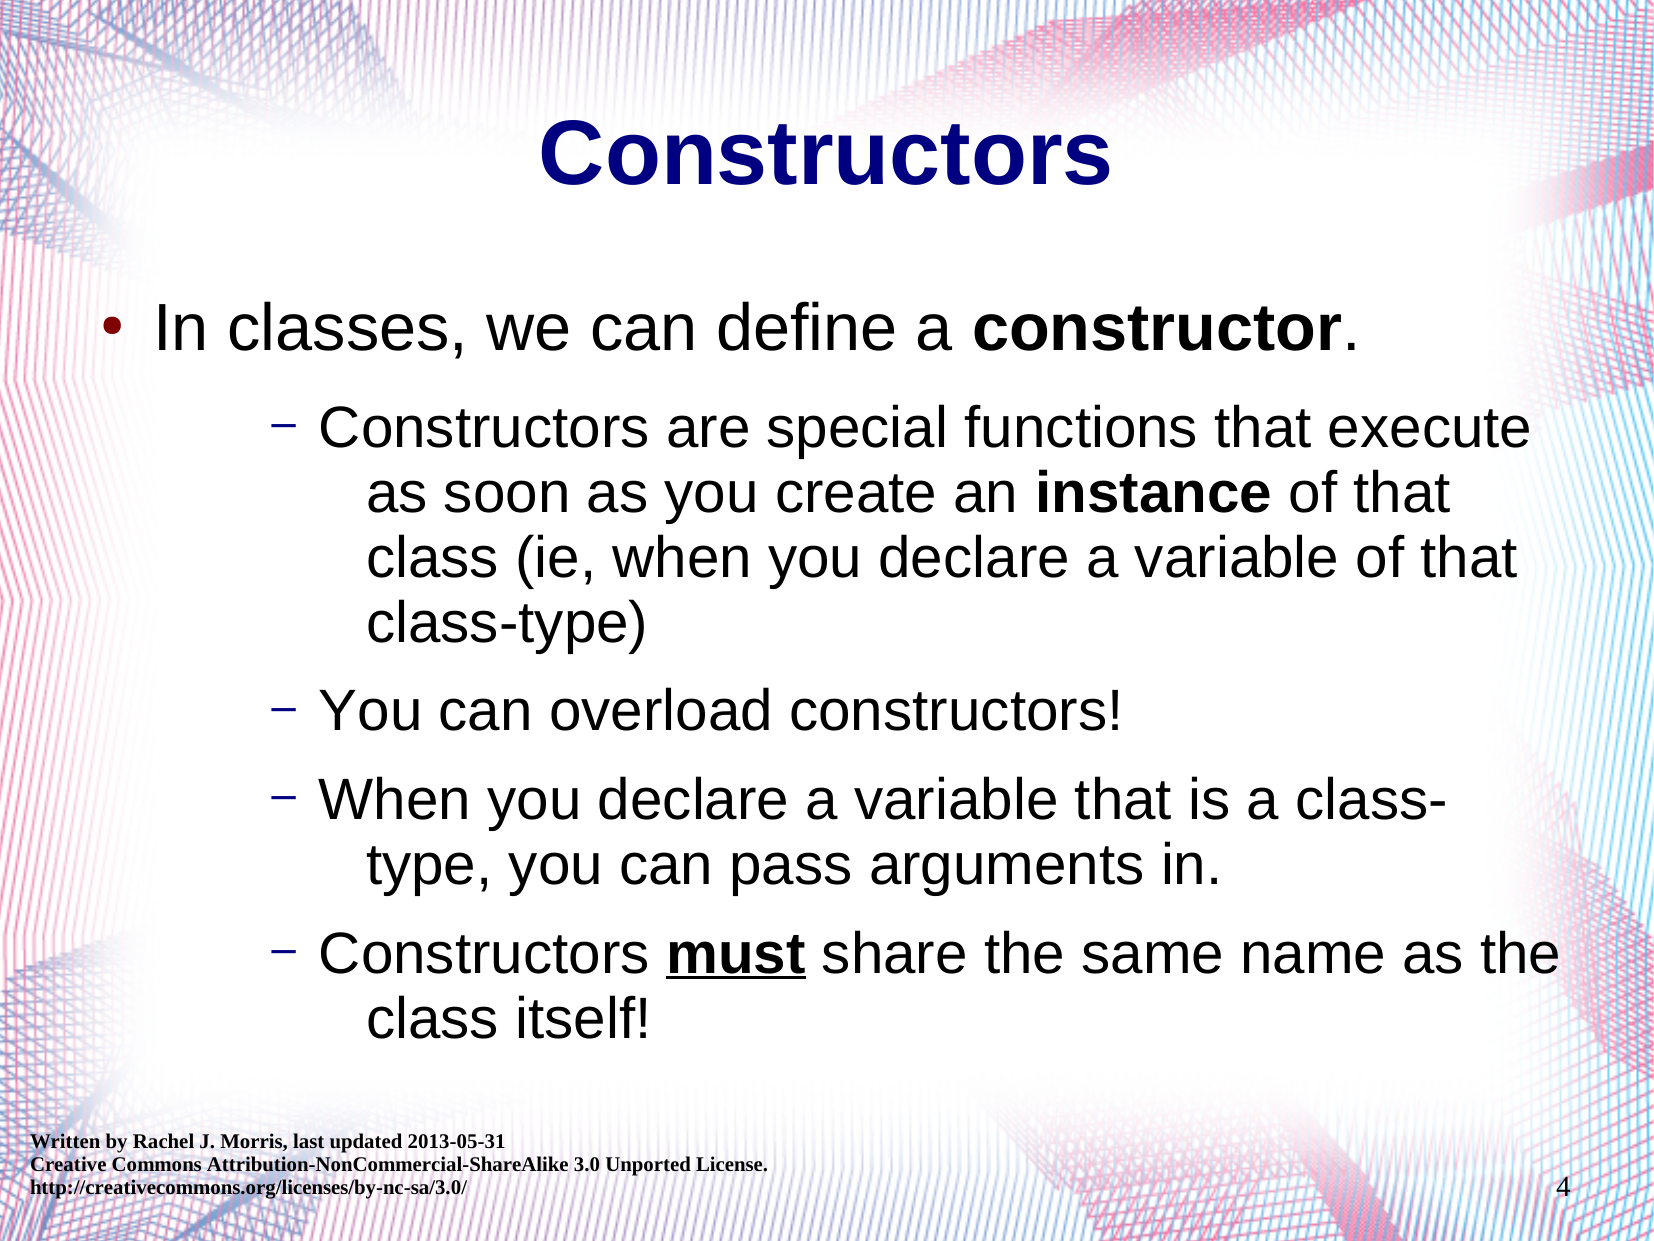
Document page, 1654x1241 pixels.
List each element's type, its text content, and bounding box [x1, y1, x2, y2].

title Constructors [82, 49, 1571, 257]
list In classes, we can define a constructor. Constructors are special functions that execute as soon as you create an instance of that class (ie, when you declare a variable of that class-type) You can overload constructors! When you declare a variable that is a class-type, you can pass arguments in. Constructors must share the same name as the class itself! [82, 290, 1571, 1051]
picture [0, 0, 1654, 1241]
